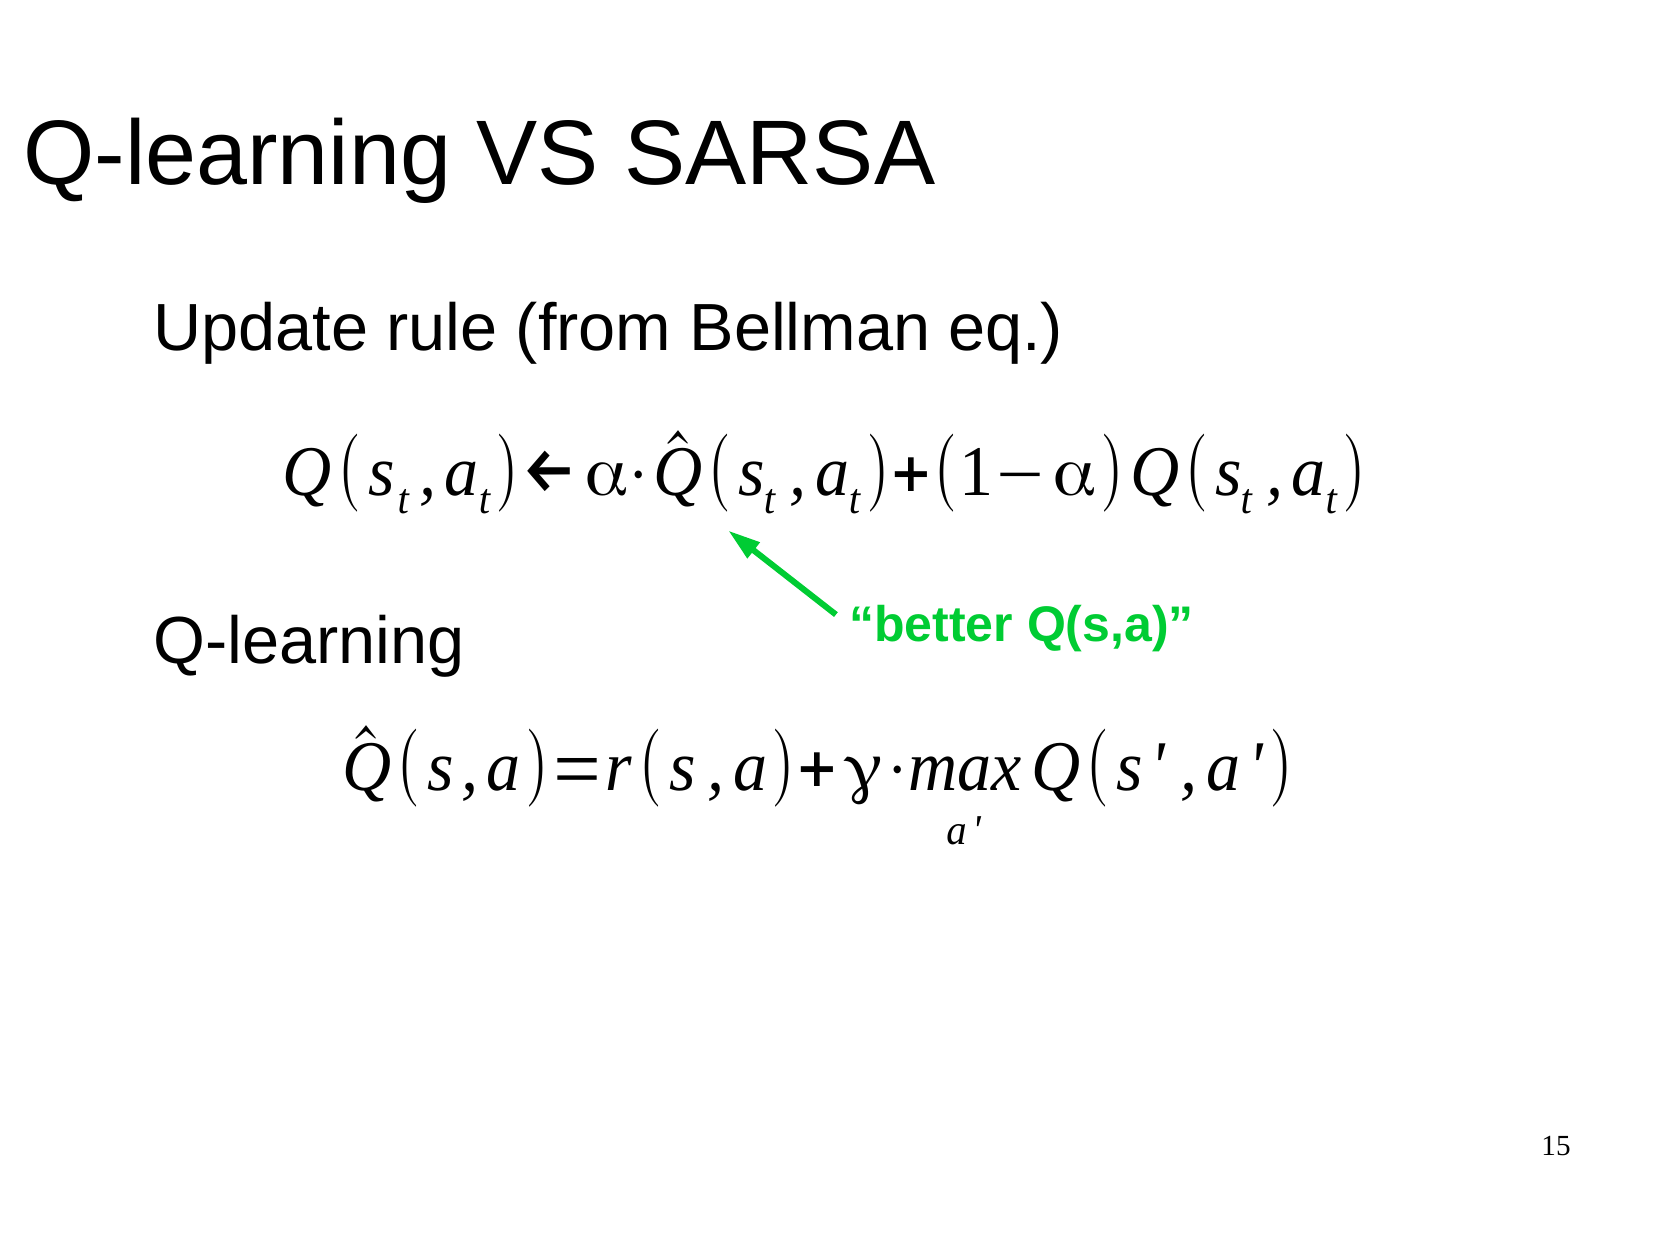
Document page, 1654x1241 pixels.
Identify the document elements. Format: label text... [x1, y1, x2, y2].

list Update rule (from Bellman eq.) Q-learning [82, 290, 1571, 1010]
text_box “better Q(s,a)” [831, 586, 1213, 717]
chart [324, 719, 1309, 855]
chart [265, 424, 1383, 523]
title Q-learning VS SARSA [23, 49, 1512, 257]
